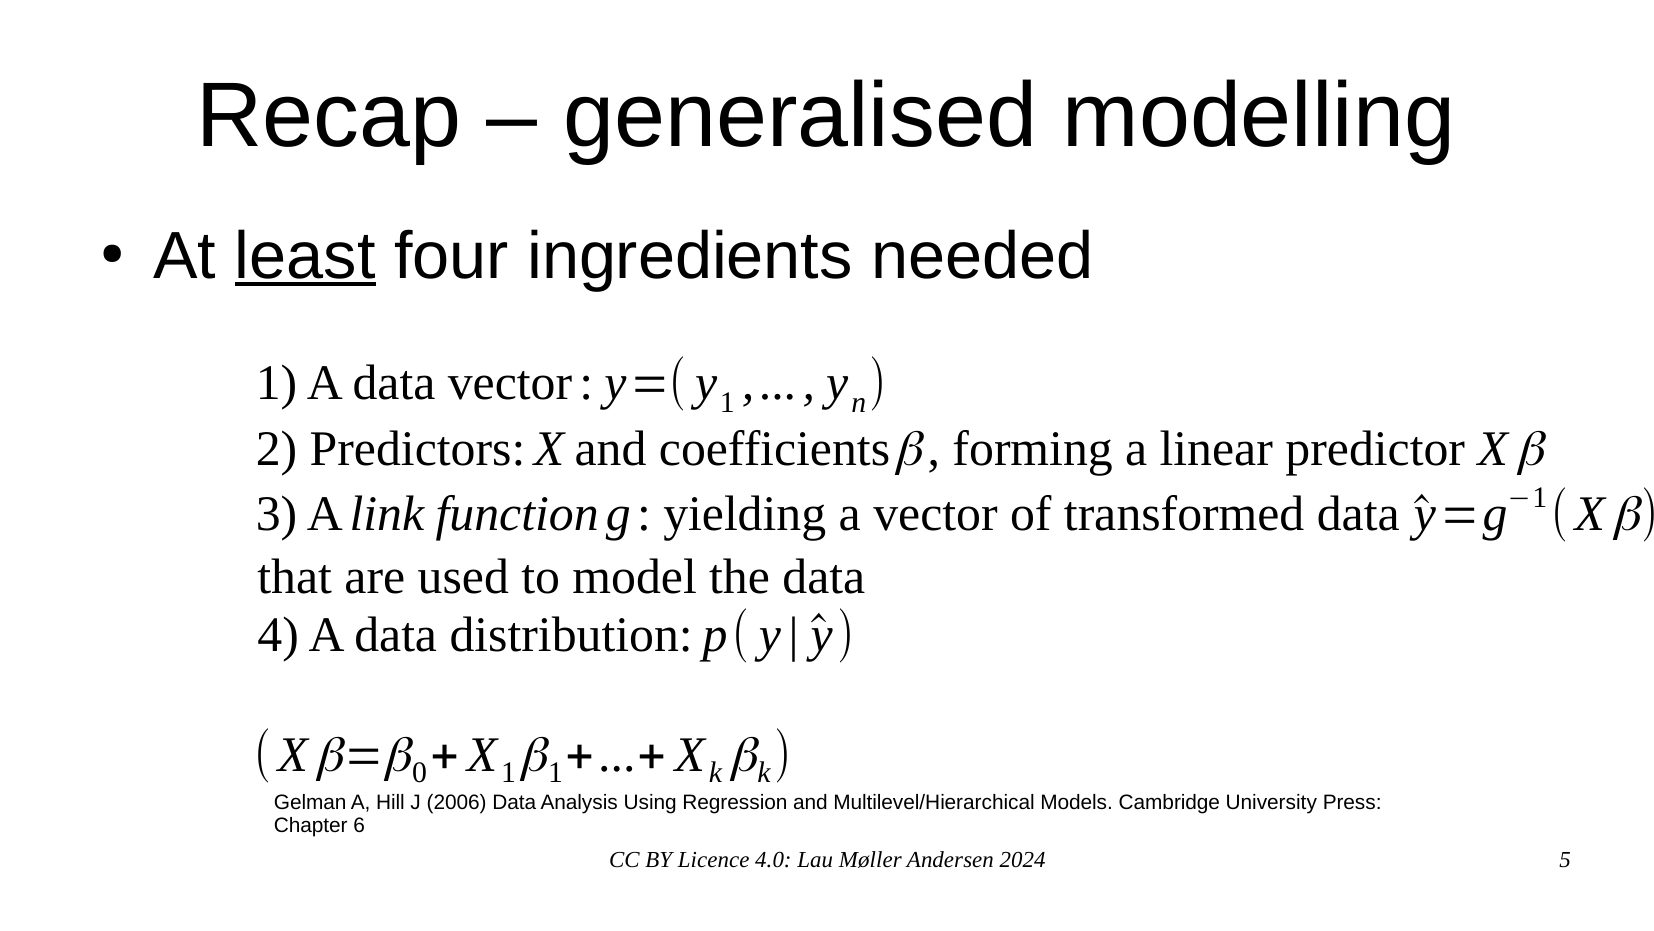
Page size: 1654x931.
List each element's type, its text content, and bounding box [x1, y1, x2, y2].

chart [248, 354, 1654, 790]
list At least four ingredients needed [82, 217, 1571, 758]
title Recap – generalised modelling [82, 37, 1571, 193]
text_box Gelman A, Hill J (2006) Data Analysis Using Regression and Multilevel/Hierarchical Models. Cambridge University Press: Chapter 6 [259, 783, 1397, 845]
